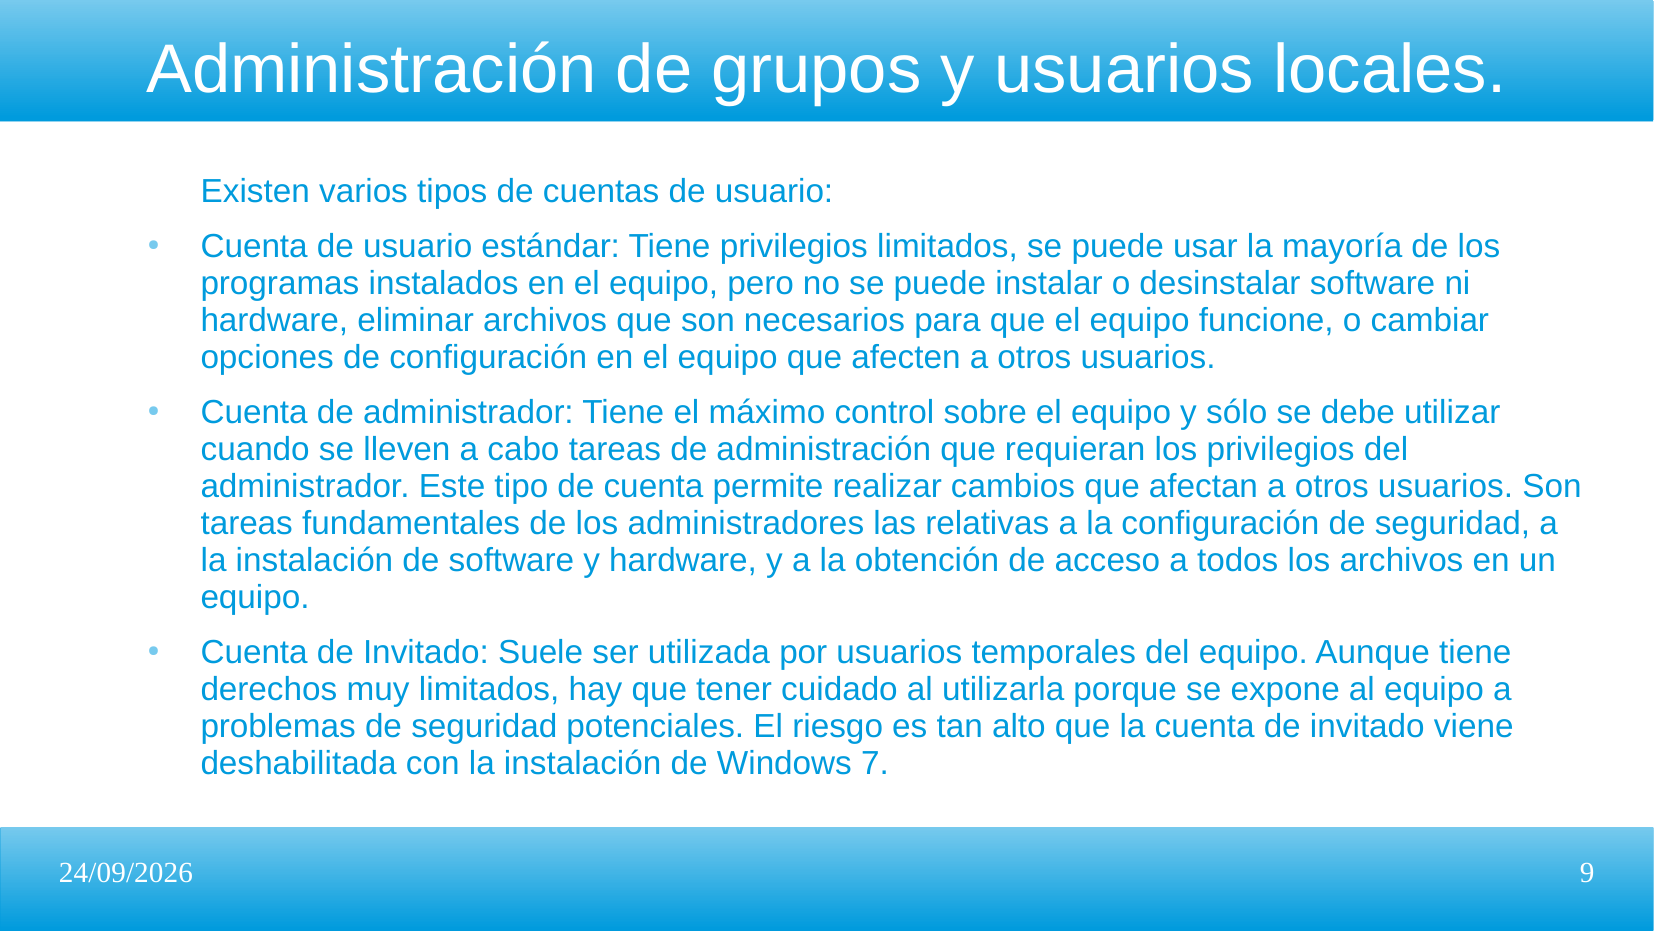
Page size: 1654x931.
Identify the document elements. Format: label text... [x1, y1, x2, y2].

list Existen varios tipos de cuentas de usuario: Cuenta de usuario estándar: Tiene privilegios limitados, se puede usar la mayoría de los programas instalados en el equipo, pero no se puede instalar o desinstalar software ni hardware, eliminar archivos que son necesarios para que el equipo funcione, o cambiar opciones de configuración en el equipo que afecten a otros usuarios. Cuenta de administrador: Tiene el máximo control sobre el equipo y sólo se debe utilizar cuando se lleven a cabo tareas de administración que requieran los privilegios del administrador. Este tipo de cuenta permite realizar cambios que afectan a otros usuarios. Son tareas fundamentales de los administradores las relativas a la configuración de seguridad, a la instalación de software y hardware, y a la obtención de acceso a todos los archivos en un equipo. Cuenta de Invitado: Suele ser utilizada por usuarios temporales del equipo. Aunque tiene derechos muy limitados, hay que tener cuidado al utilizarla porque se expone al equipo a problemas de seguridad potenciales. El riesgo es tan alto que la cuenta de invitado viene deshabilitada con la instalación de Windows 7. [58, 118, 1595, 768]
title Administración de grupos y usuarios locales. [0, 0, 1654, 206]
